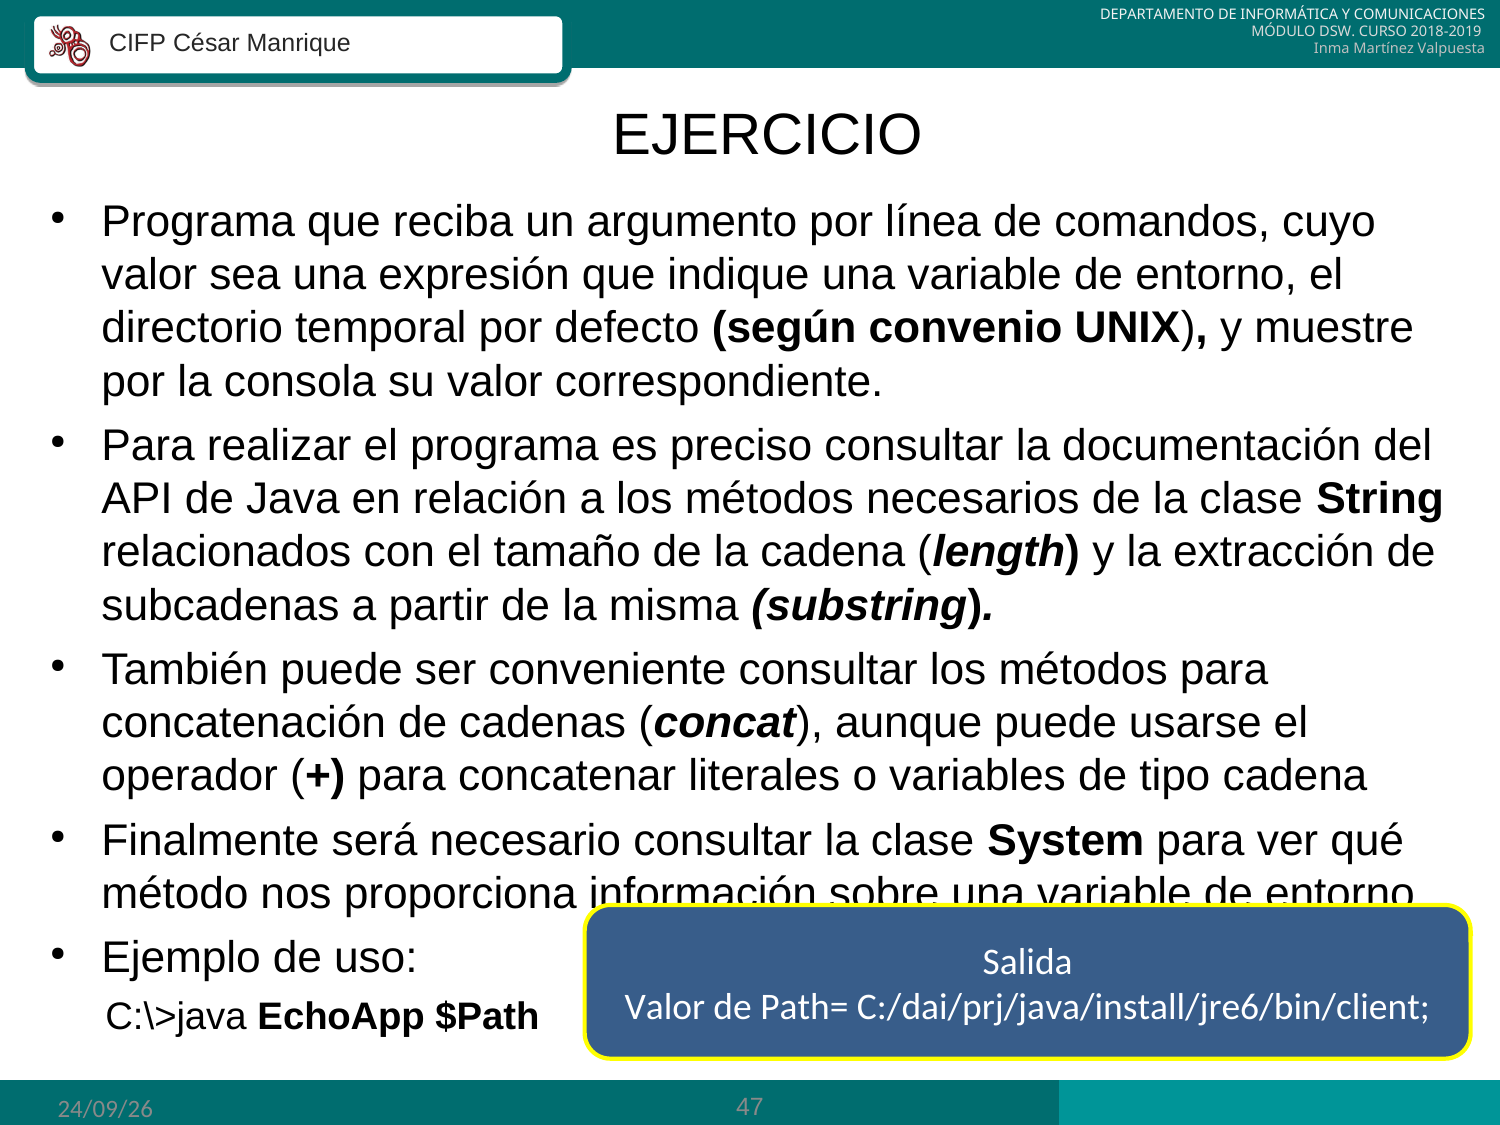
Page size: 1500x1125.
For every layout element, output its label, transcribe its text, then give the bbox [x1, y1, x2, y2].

title EJERCICIO [17, 90, 1483, 173]
text_box 18/09/18 [42, 1085, 344, 1125]
list Programa que reciba un argumento por línea de comandos, cuyo valor sea una expresión que indique una variable de entorno, el directorio temporal por defecto (según convenio UNIX), y muestre por la consola su valor correspondiente. Para realizar el programa es preciso consultar la documentación del API de Java en relación a los métodos necesarios de la clase String relacionados con el tamaño de la cadena (length) y la extracción de subcadenas a partir de la misma (substring). También puede ser conveniente consultar los métodos para concatenación de cadenas (concat), aunque puede usarse el operador (+) para concatenar literales o variables de tipo cadena Finalmente será necesario consultar la clase System para ver qué método nos proporciona información sobre una variable de entorno. Ejemplo de uso: C:\>java EchoApp $Path [17, 184, 1483, 1059]
text_box Salida Valor de Path= C:/dai/prj/java/install/jre6/bin/client; [584, 904, 1471, 1059]
picture [47, 23, 93, 67]
text_box <número> [512, 1082, 988, 1125]
